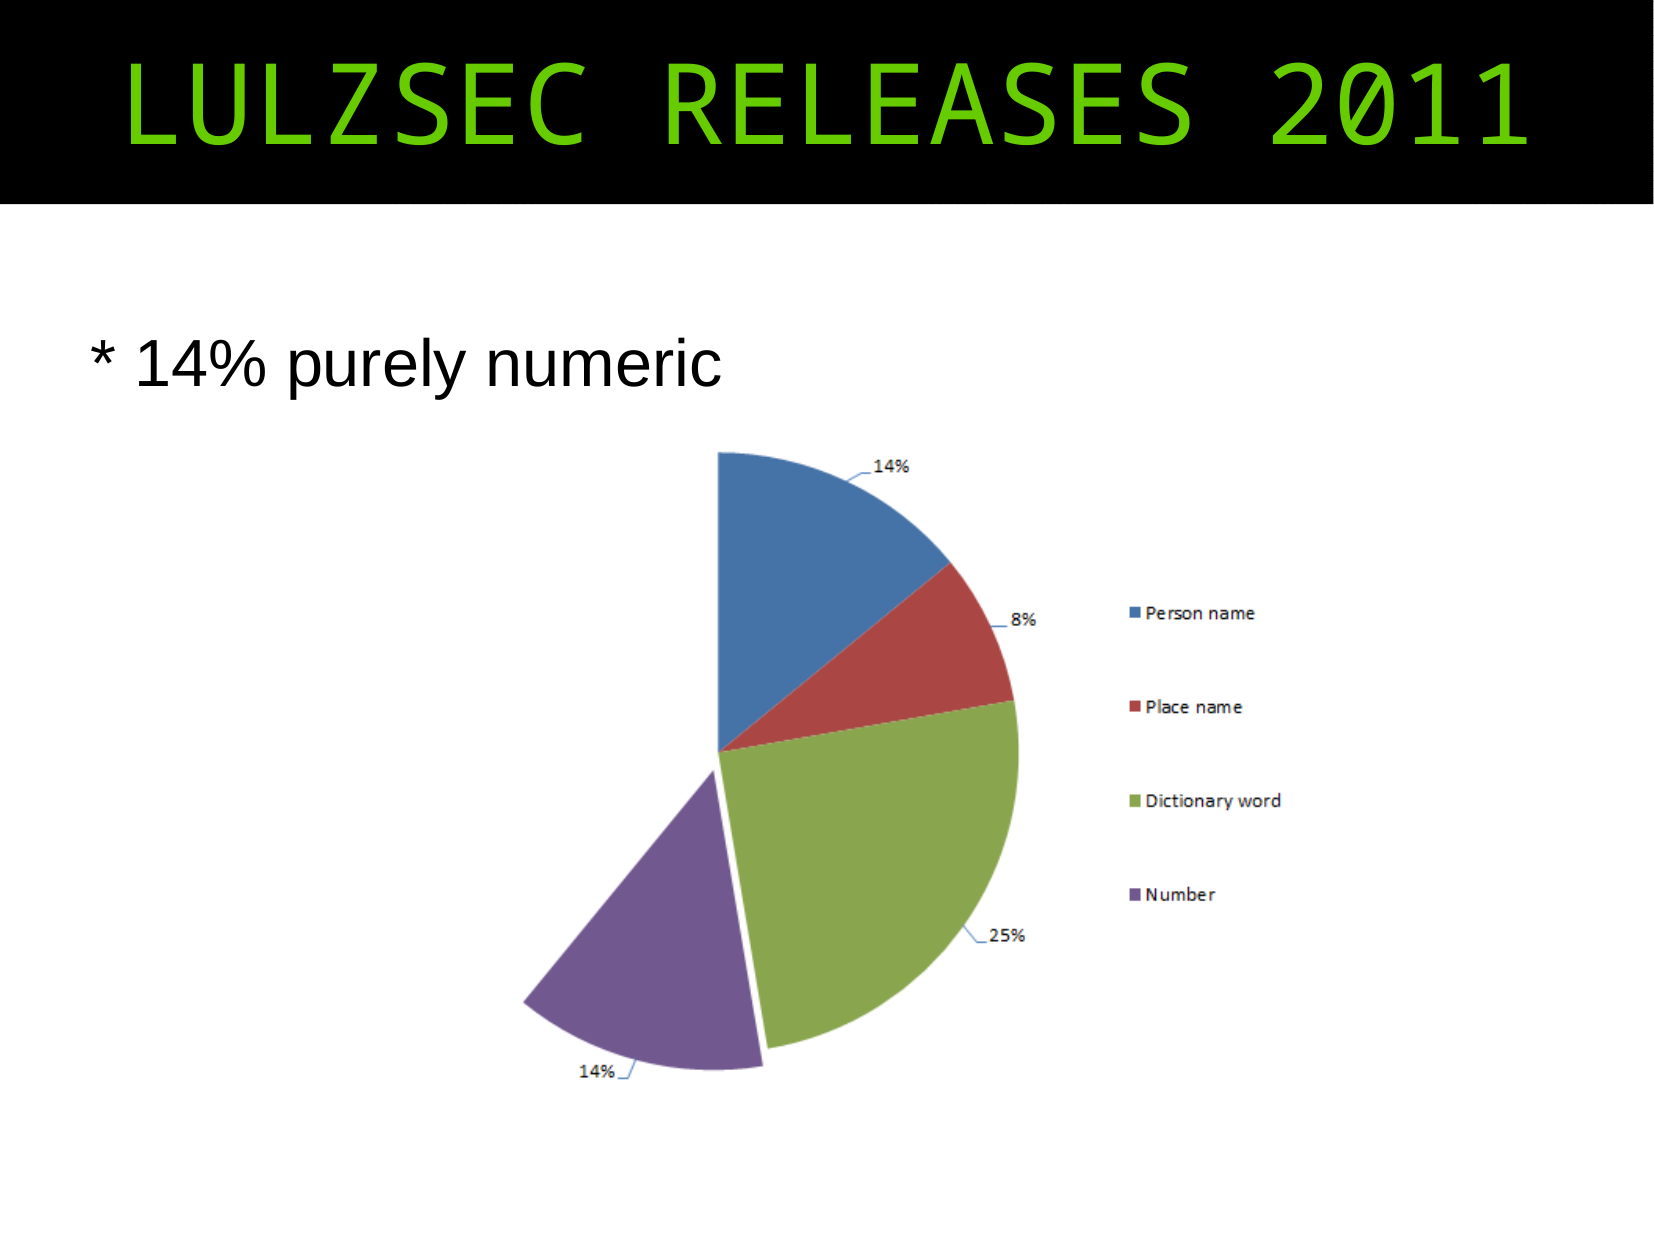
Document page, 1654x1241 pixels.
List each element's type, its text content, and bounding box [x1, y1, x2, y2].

subtitle * 14% purely numeric [90, 305, 1561, 421]
title LULZSEC RELEASES 2011 [0, 0, 1654, 205]
picture [350, 421, 1321, 1096]
